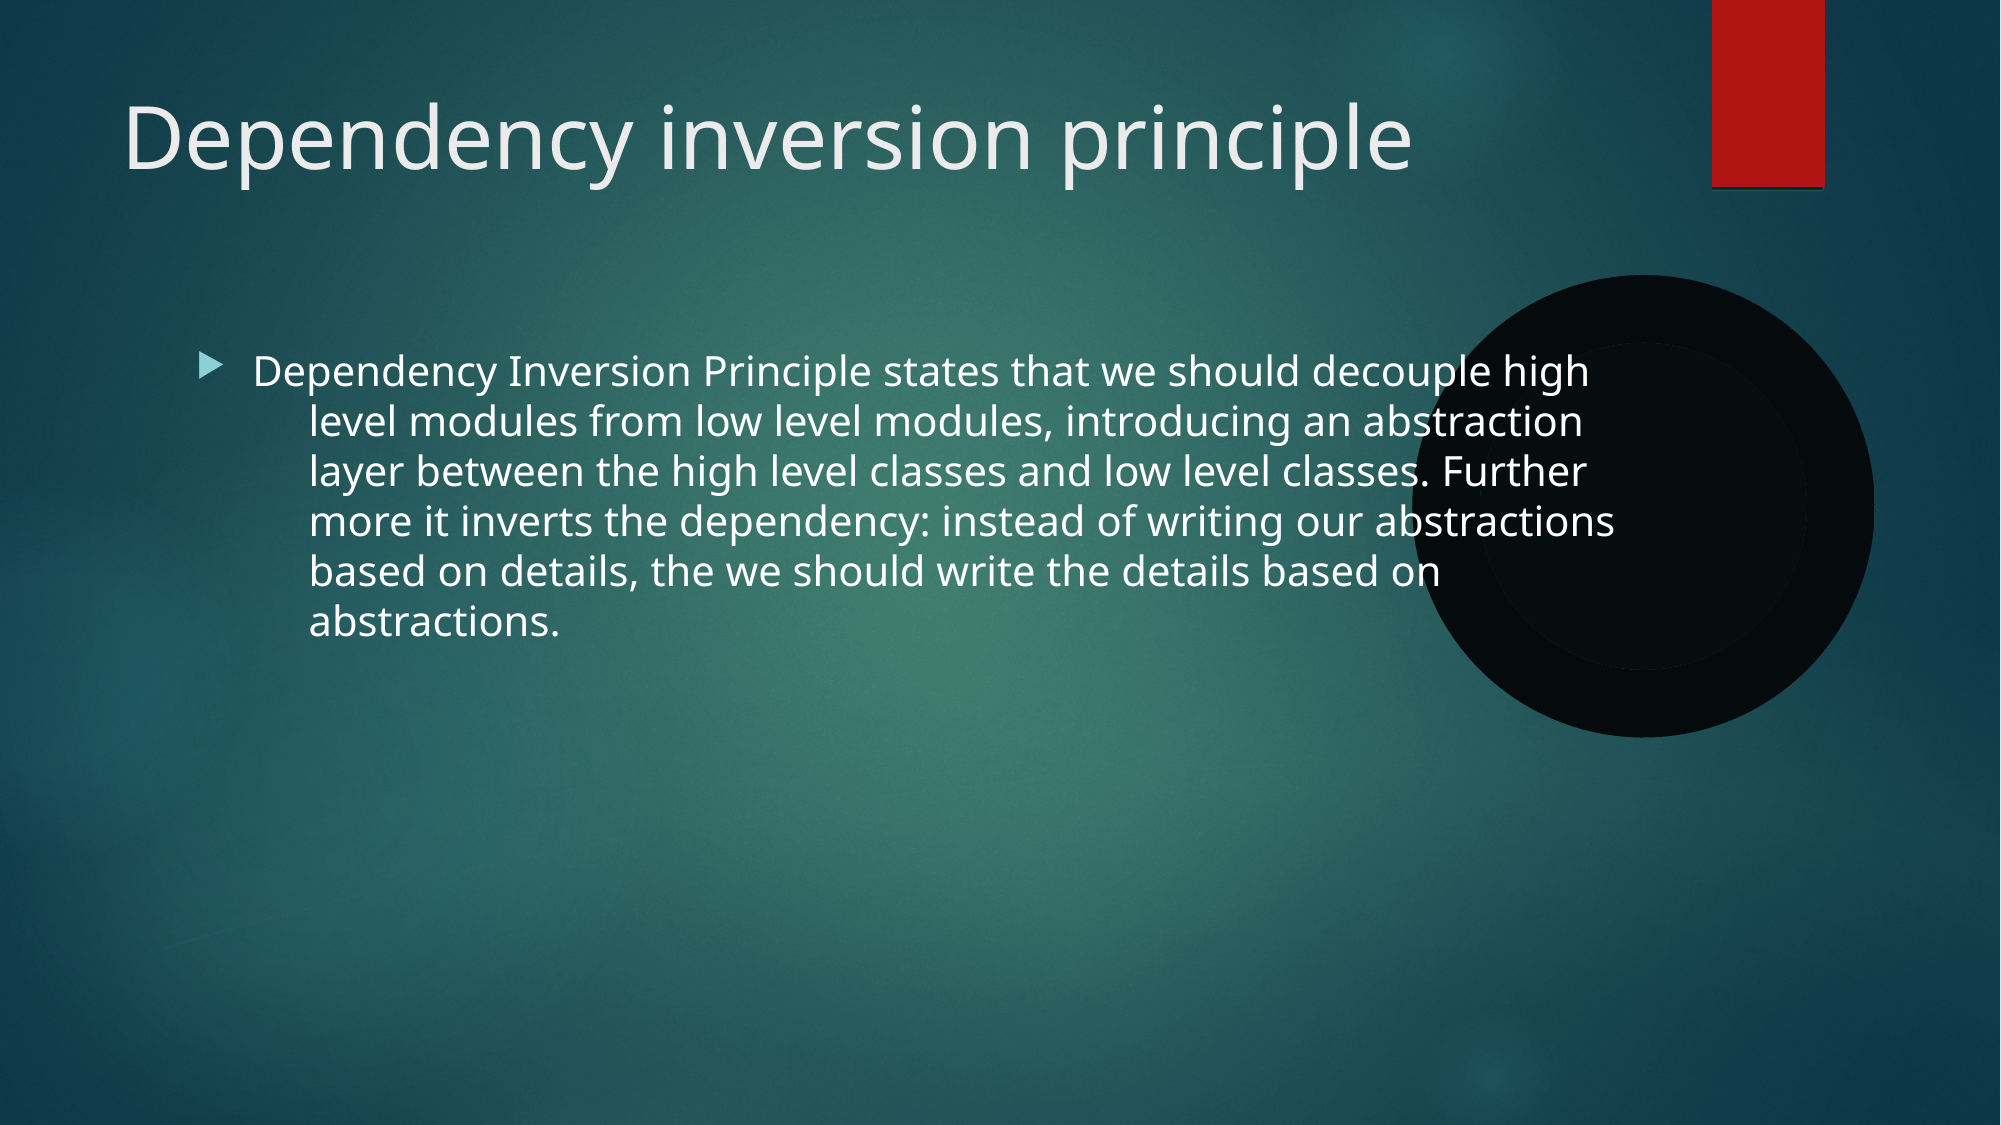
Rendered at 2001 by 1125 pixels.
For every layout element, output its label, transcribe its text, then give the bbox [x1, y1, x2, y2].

list Dependency Inversion Principle states that we should decouple high level modules from low level modules, introducing an abstraction layer between the high level classes and low level classes. Further more it inverts the dependency: instead of writing our abstractions based on details, the we should write the details based on abstractions. [181, 336, 1649, 1026]
title Dependency inversion principle [106, 74, 1649, 305]
